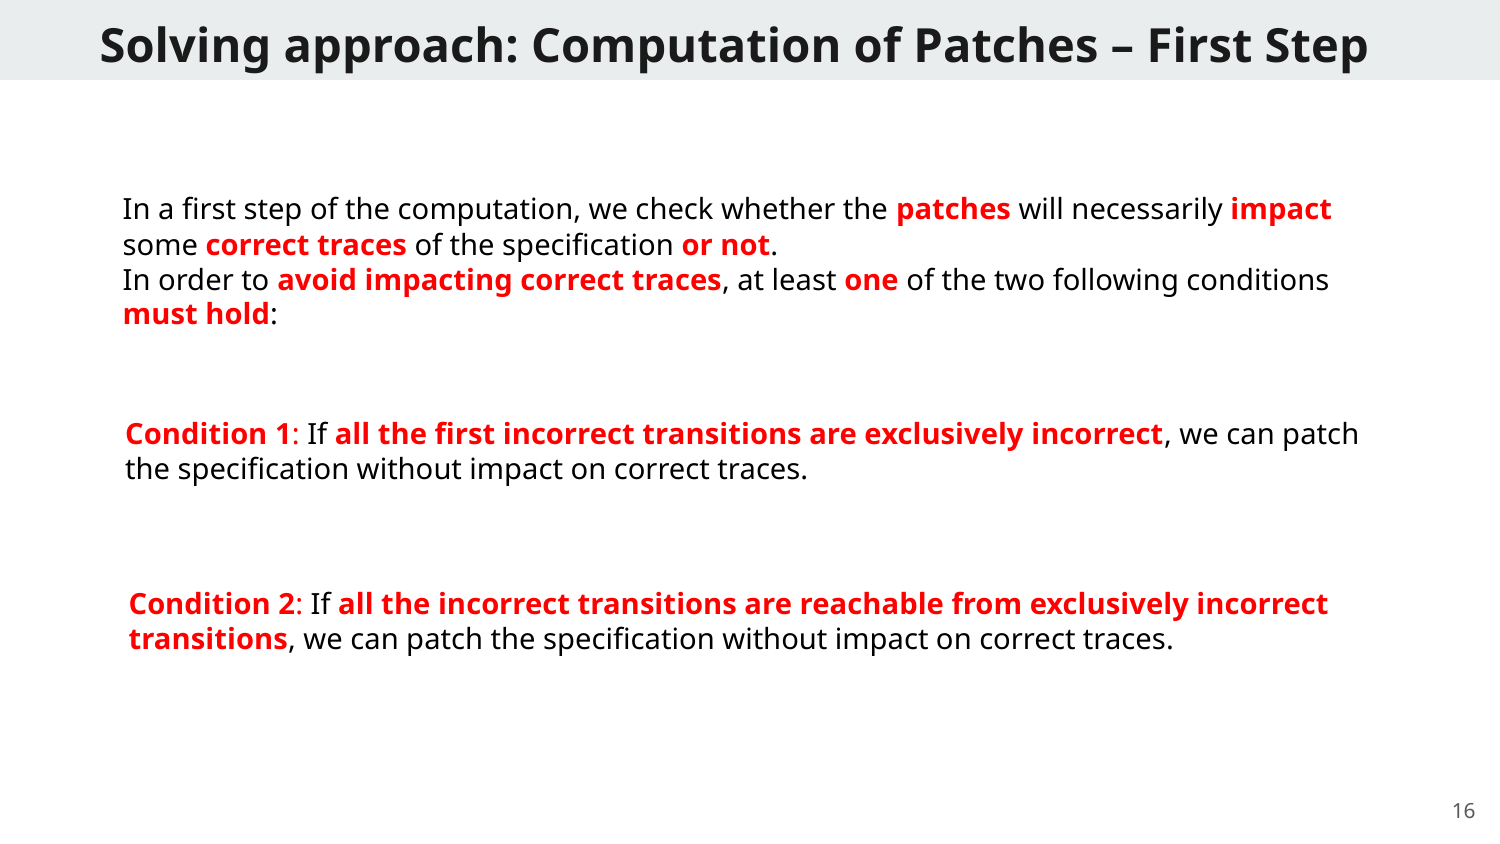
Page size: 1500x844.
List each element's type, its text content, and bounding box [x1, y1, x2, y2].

slide_number <numéro> [1400, 779, 1491, 844]
title Solving approach: Computation of Patches – First Step [84, 0, 1428, 88]
text_box Condition 2: If all the incorrect transitions are reachable from exclusively incorrect transitions, we can patch the specification without impact on correct traces. [113, 569, 1399, 670]
text_box In a first step of the computation, we check whether the patches will necessarily impact some correct traces of the specification or not. In order to avoid impacting correct traces, at least one of the two following conditions must hold: [107, 175, 1393, 346]
text_box Condition 1: If all the first incorrect transitions are exclusively incorrect, we can patch the specification without impact on correct traces. [110, 400, 1402, 501]
